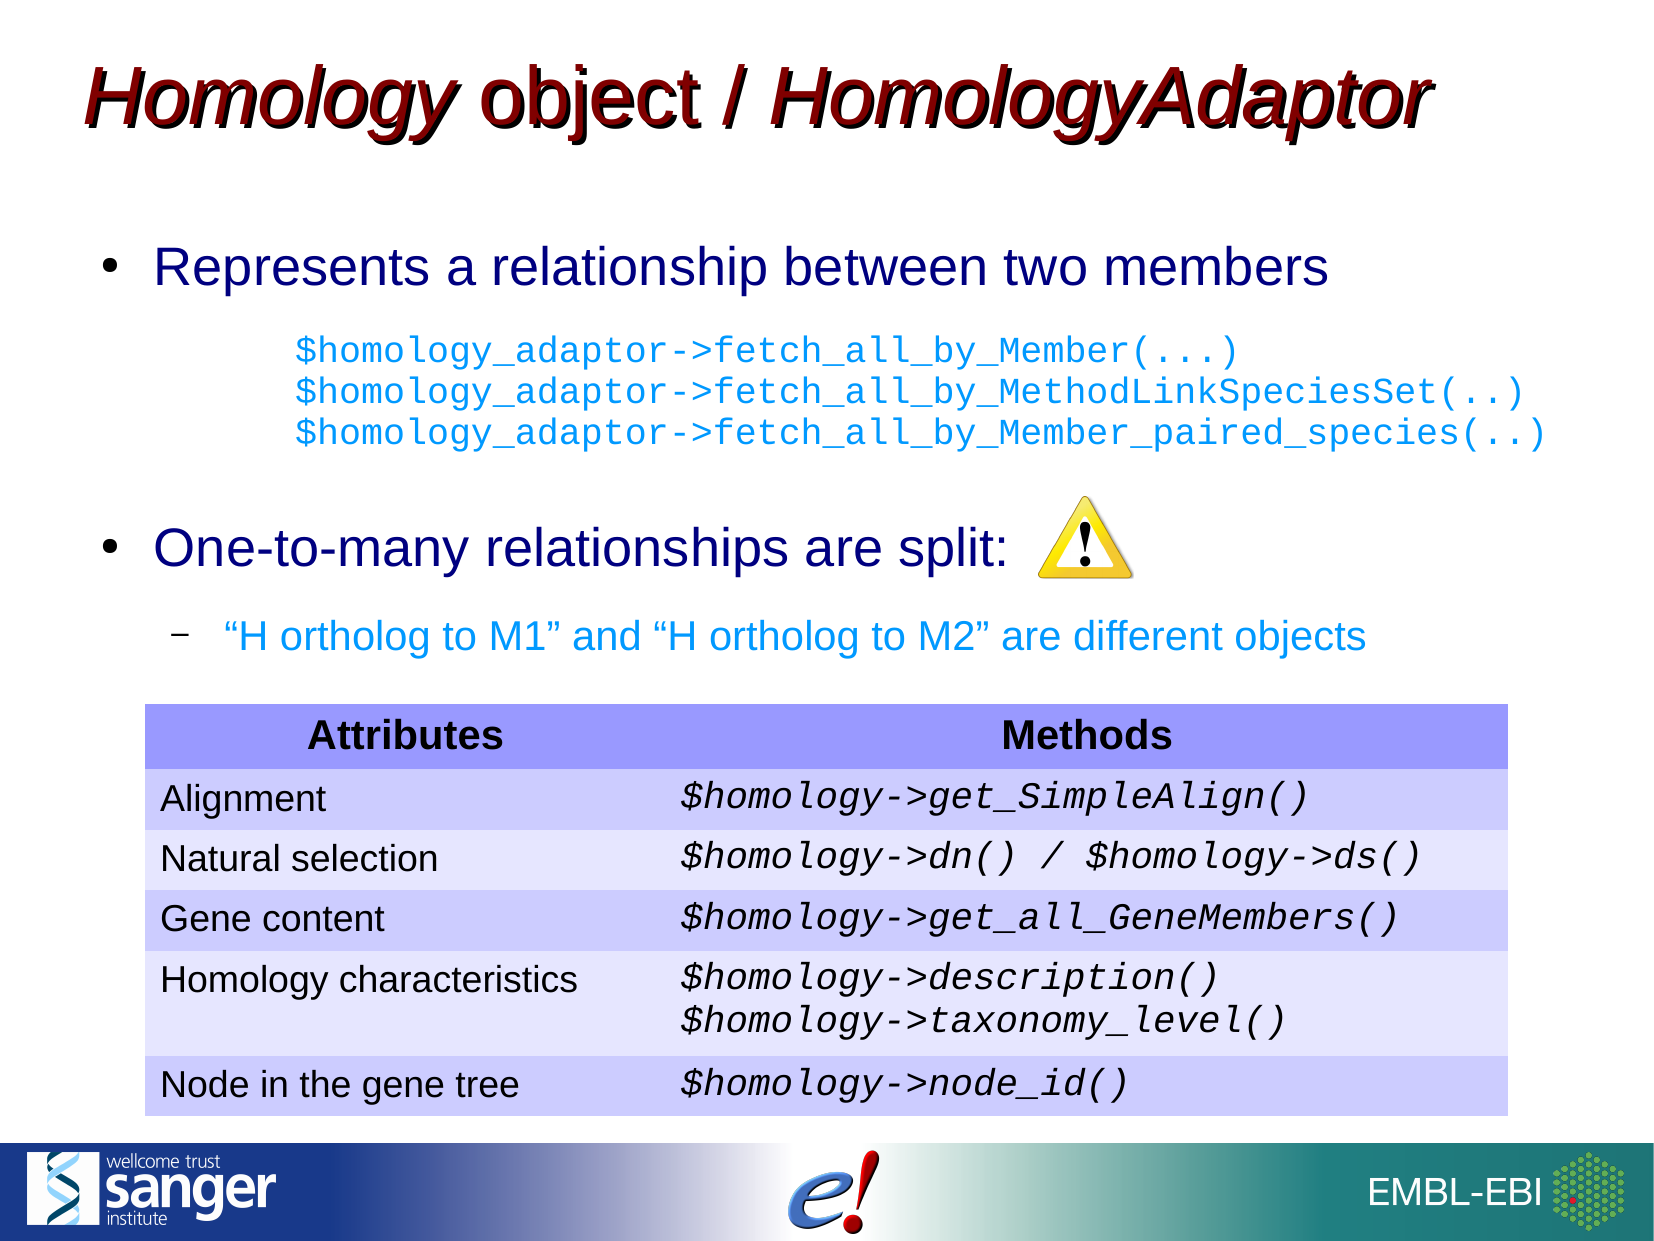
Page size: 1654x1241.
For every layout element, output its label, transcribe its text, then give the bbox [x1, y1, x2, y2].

table_cell $homology->dn() / $homology->ds() [666, 830, 1508, 890]
table_cell $homology->get_SimpleAlign() [666, 769, 1508, 830]
picture [0, 1143, 1654, 1241]
table_cell Node in the gene tree [145, 1056, 666, 1116]
table_cell $homology->get_all_GeneMembers() [666, 890, 1508, 951]
table_header Methods [666, 704, 1508, 769]
list Represents a relationship between two members $homology_adaptor->fetch_all_by_Member(...) $homology_adaptor->fetch_all_by_MethodLinkSpeciesSet(..) $homology_adaptor->fetch_all_by_Member_paired_species(..) One-to-many relationships are split: “H ortholog to M1” and “H ortholog to M2” are different objects [82, 236, 1595, 963]
table_header Attributes [145, 704, 666, 769]
table_cell $homology->node_id() [666, 1056, 1508, 1116]
table_cell Natural selection [145, 830, 666, 890]
table_cell Homology characteristics [145, 951, 666, 1056]
picture [1038, 496, 1134, 579]
table_cell $homology->description() $homology->taxonomy_level() [666, 951, 1508, 1056]
title Homology object / HomologyAdaptor [82, 49, 1571, 236]
table_cell Alignment [145, 769, 666, 830]
table_cell Gene content [145, 890, 666, 951]
